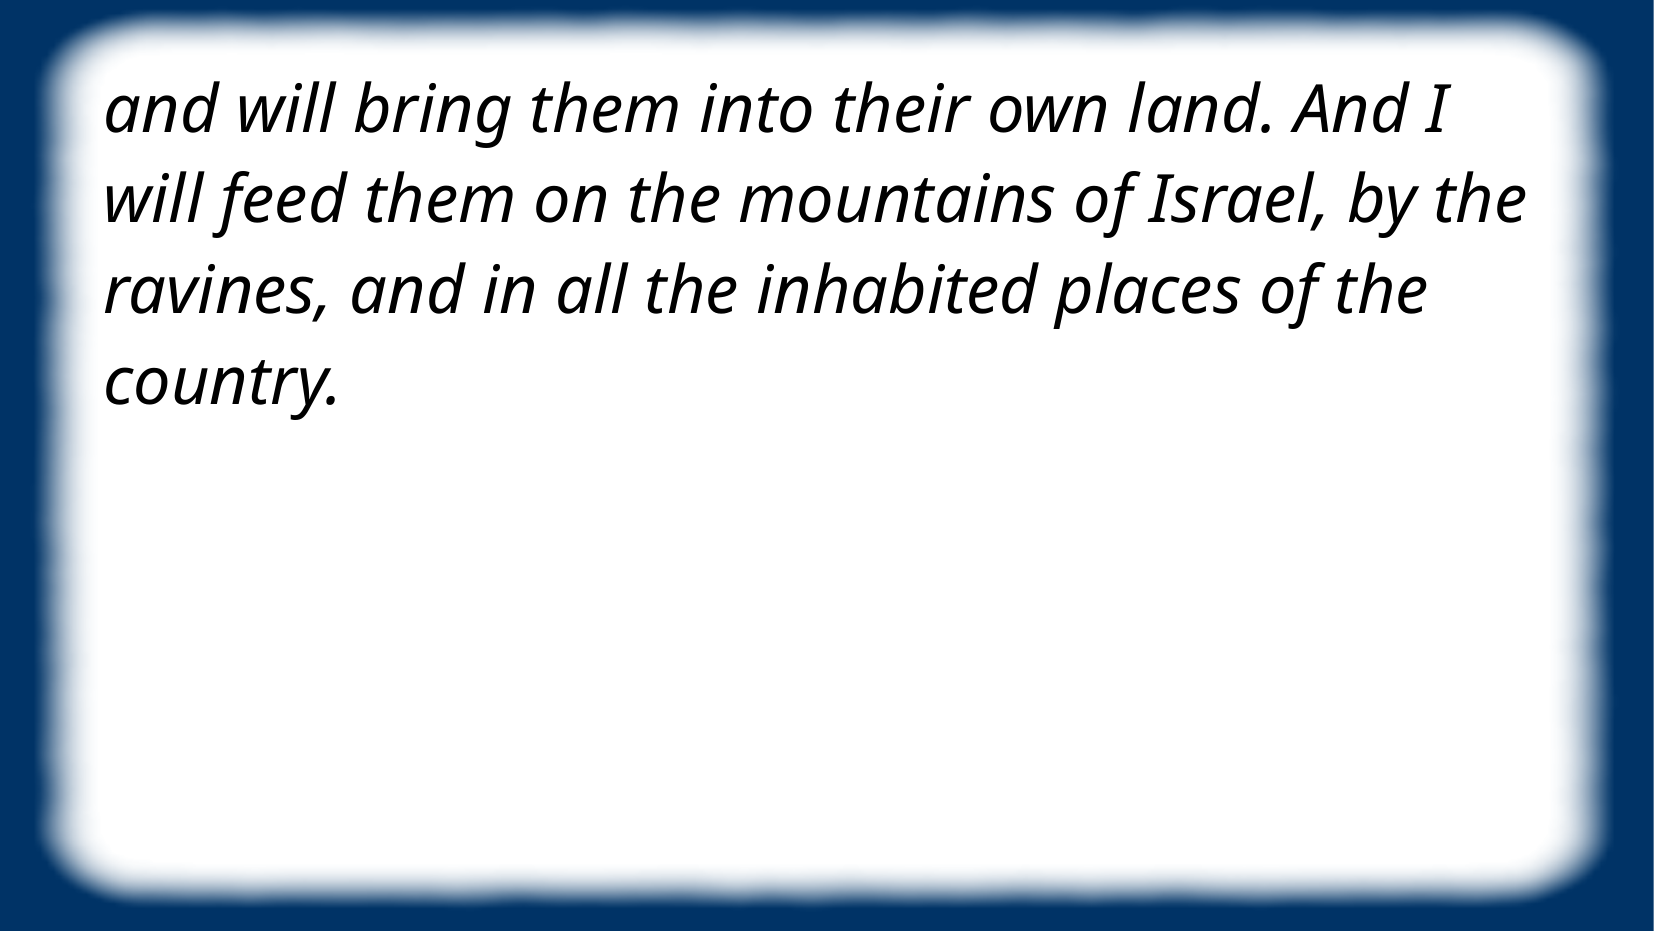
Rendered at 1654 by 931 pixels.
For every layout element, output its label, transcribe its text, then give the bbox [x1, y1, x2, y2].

picture [0, 0, 1654, 931]
text_box and will bring them into their own land. And I will feed them on the mountains of Israel, by the ravines, and in all the inhabited places of the country. [88, 53, 1558, 459]
